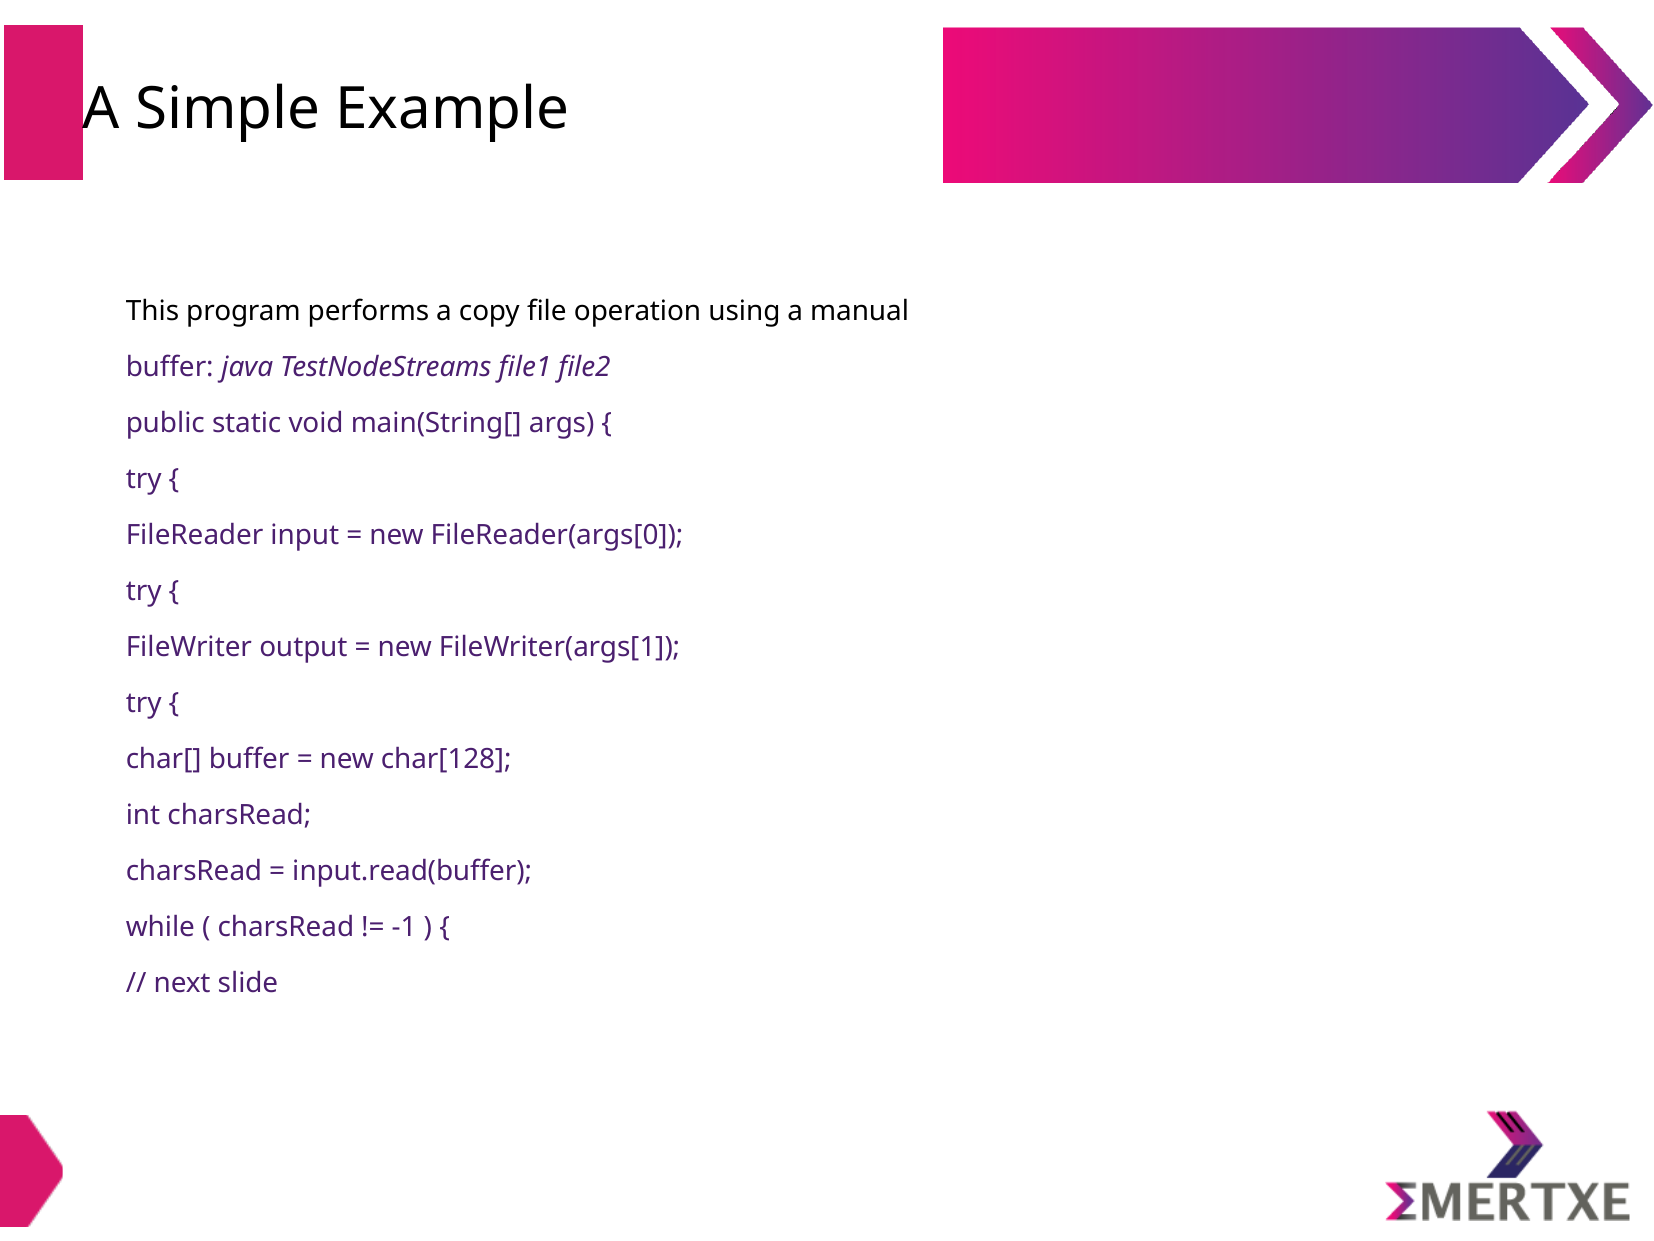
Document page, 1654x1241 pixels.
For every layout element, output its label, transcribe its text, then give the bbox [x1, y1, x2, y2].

picture [1571, 27, 1653, 183]
title A Simple Example [82, 2, 1571, 210]
list This program performs a copy file operation using a manual buffer: java TestNodeStreams file1 file2 public static void main(String[] args) { try { FileReader input = new FileReader(args[0]); try { FileWriter output = new FileWriter(args[1]); try { char[] buffer = new char[128]; int charsRead; charsRead = input.read(buffer); while ( charsRead != -1 ) { // next slide [82, 290, 1571, 1010]
picture [1385, 1107, 1631, 1221]
